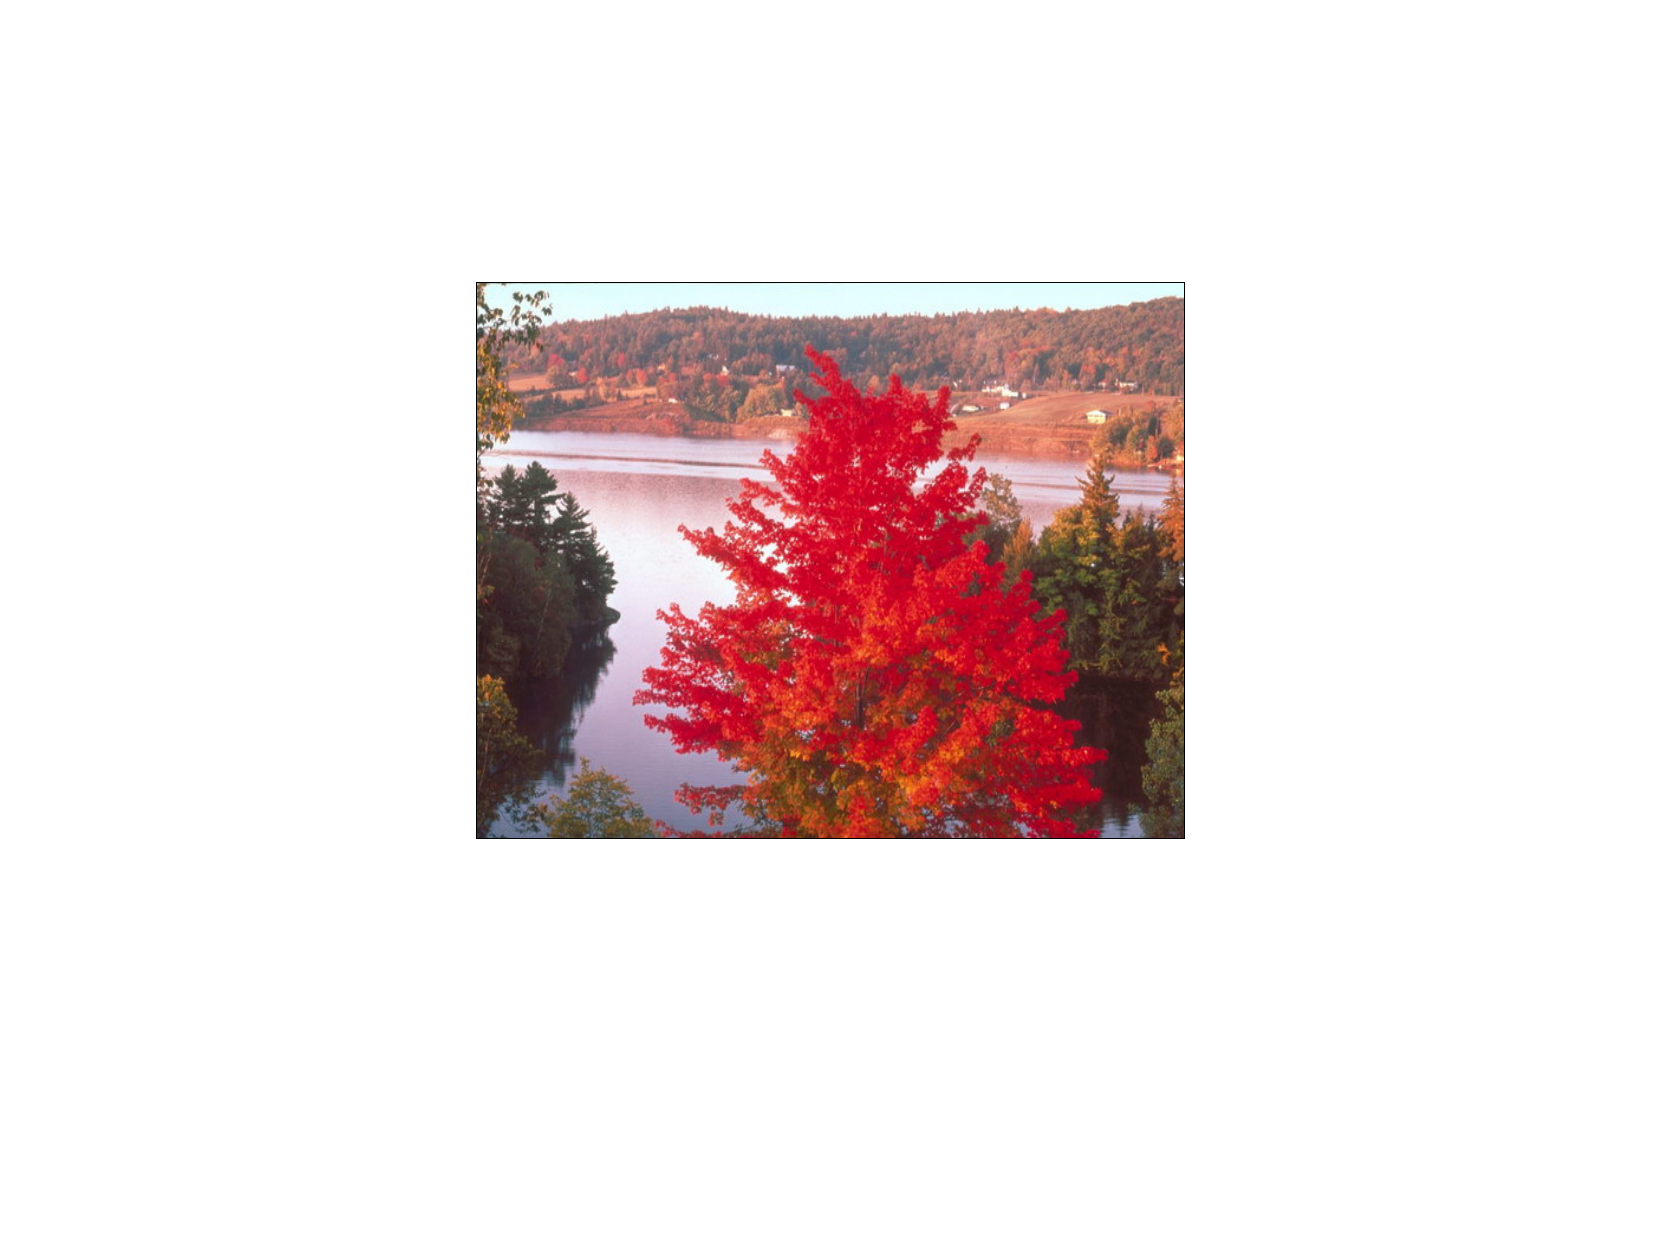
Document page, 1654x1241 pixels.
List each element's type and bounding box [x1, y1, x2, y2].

picture [476, 282, 1185, 839]
